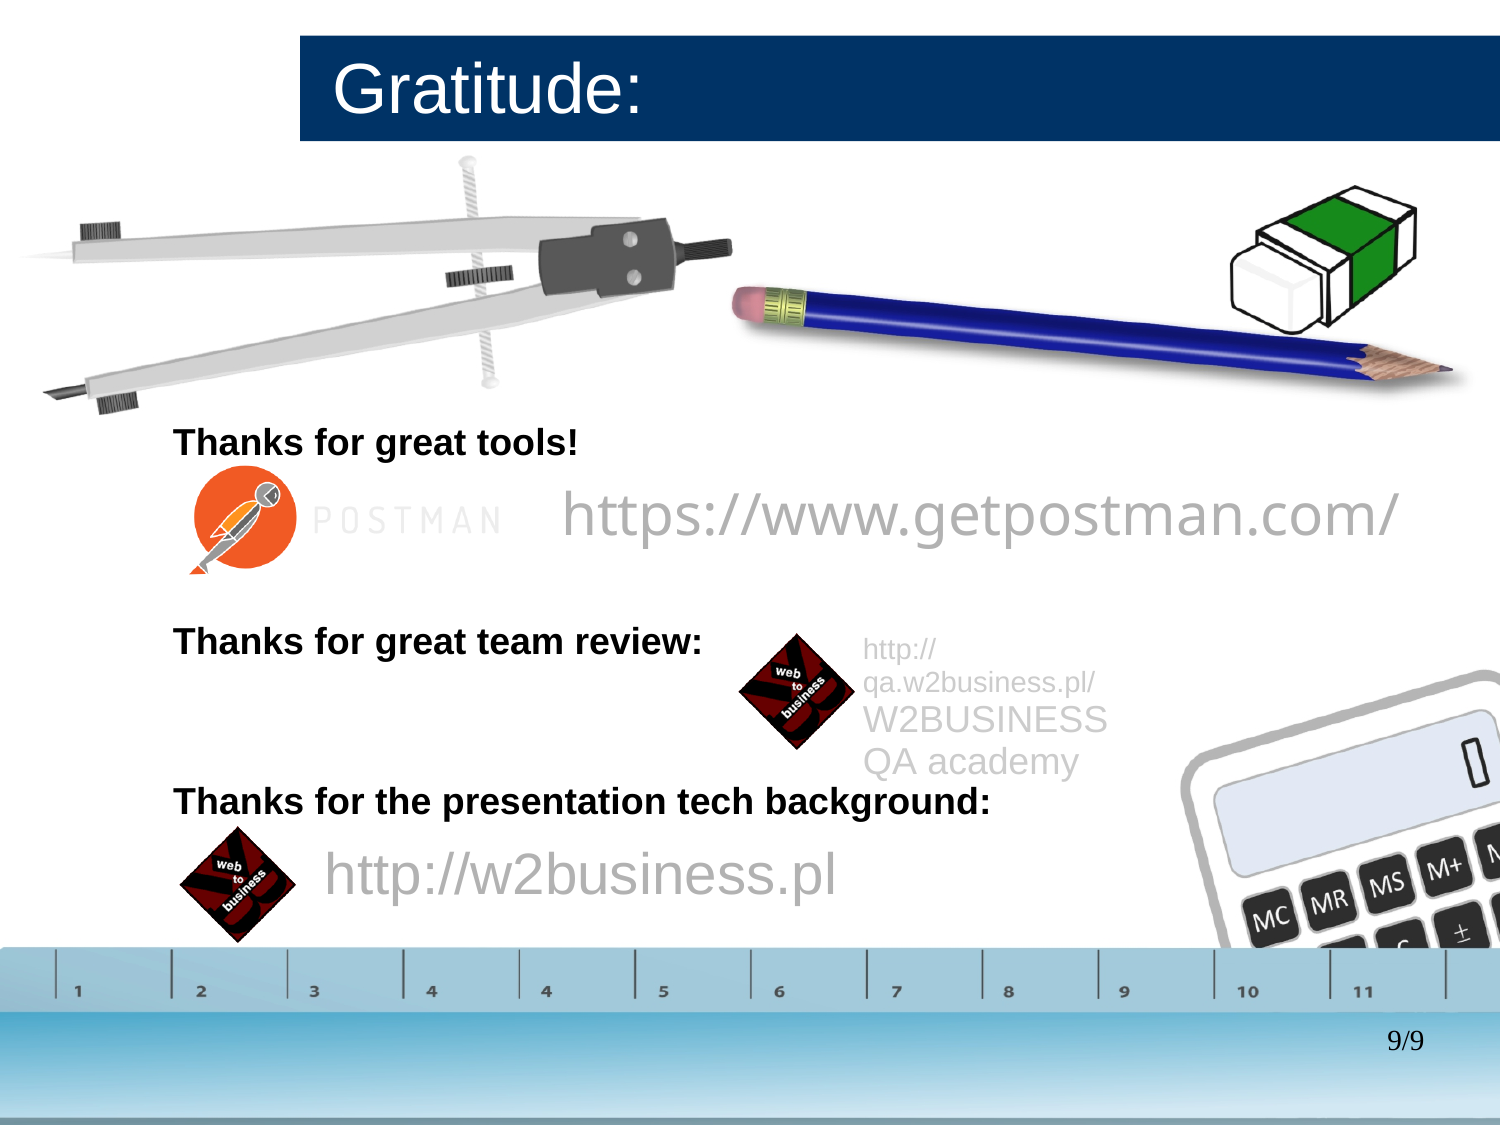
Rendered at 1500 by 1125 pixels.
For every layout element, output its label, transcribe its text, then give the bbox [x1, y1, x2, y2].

list Thanks for great team review: [158, 613, 1010, 672]
text_box https://www.getpostman.com/ [561, 442, 1500, 584]
list Thanks for the presentation tech background: [158, 772, 1010, 832]
list Thanks for great tools! [158, 413, 626, 527]
text_box http://qa.w2business.pl/W2BUSINESS QA academy [848, 625, 1211, 800]
picture [0, 0, 1500, 1125]
title Gratitude: [300, 35, 1500, 142]
text_box http://w2business.pl [324, 804, 1270, 945]
